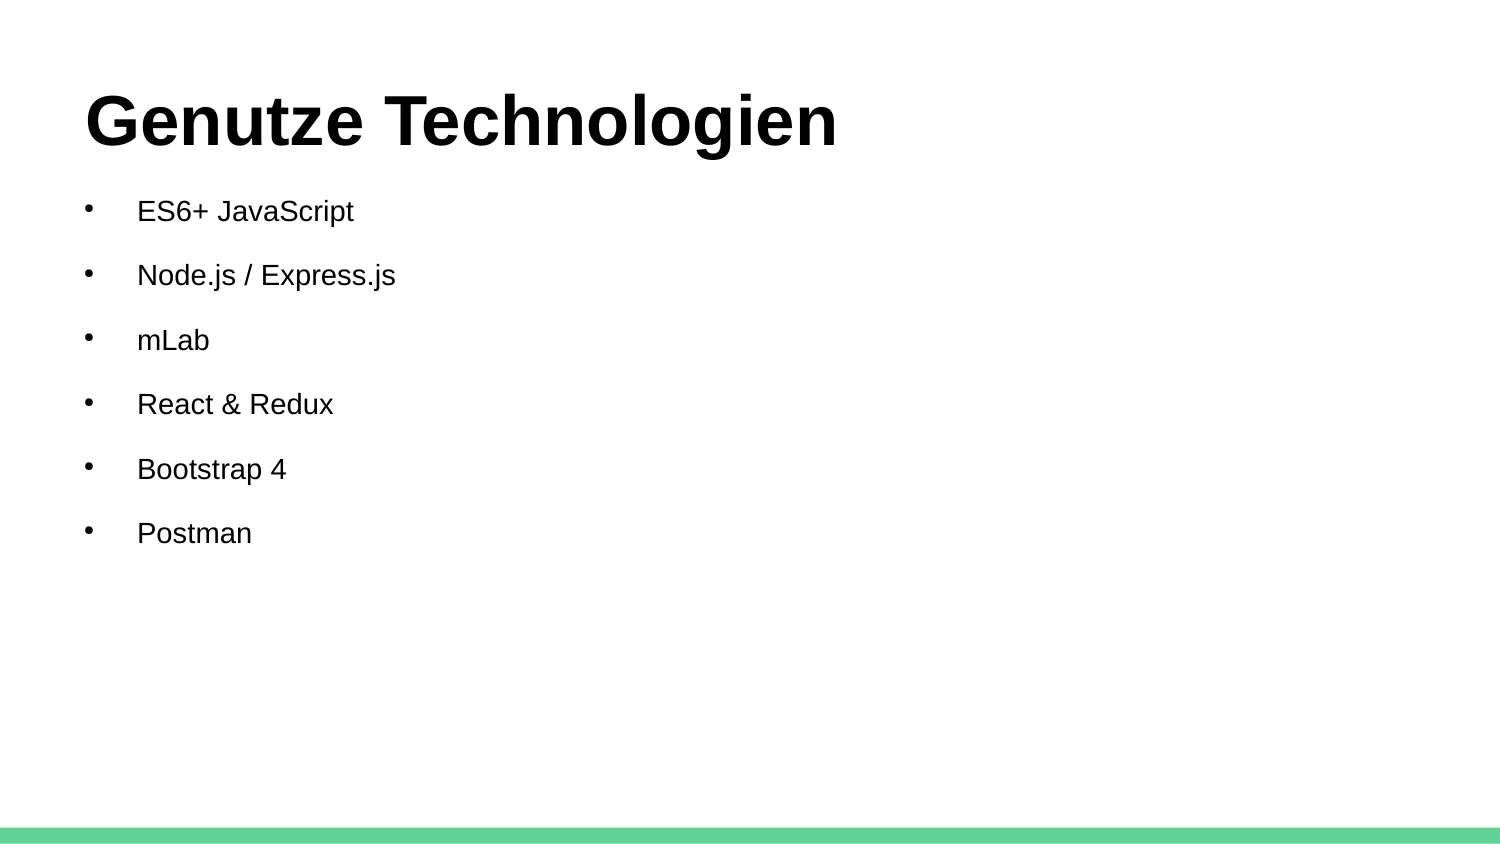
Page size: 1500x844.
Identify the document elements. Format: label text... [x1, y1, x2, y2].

title Genutze Technologien [70, 47, 1439, 175]
list ES6+ JavaScript Node.js / Express.js mLab React & Redux Bootstrap 4 Postman [51, 177, 1449, 750]
